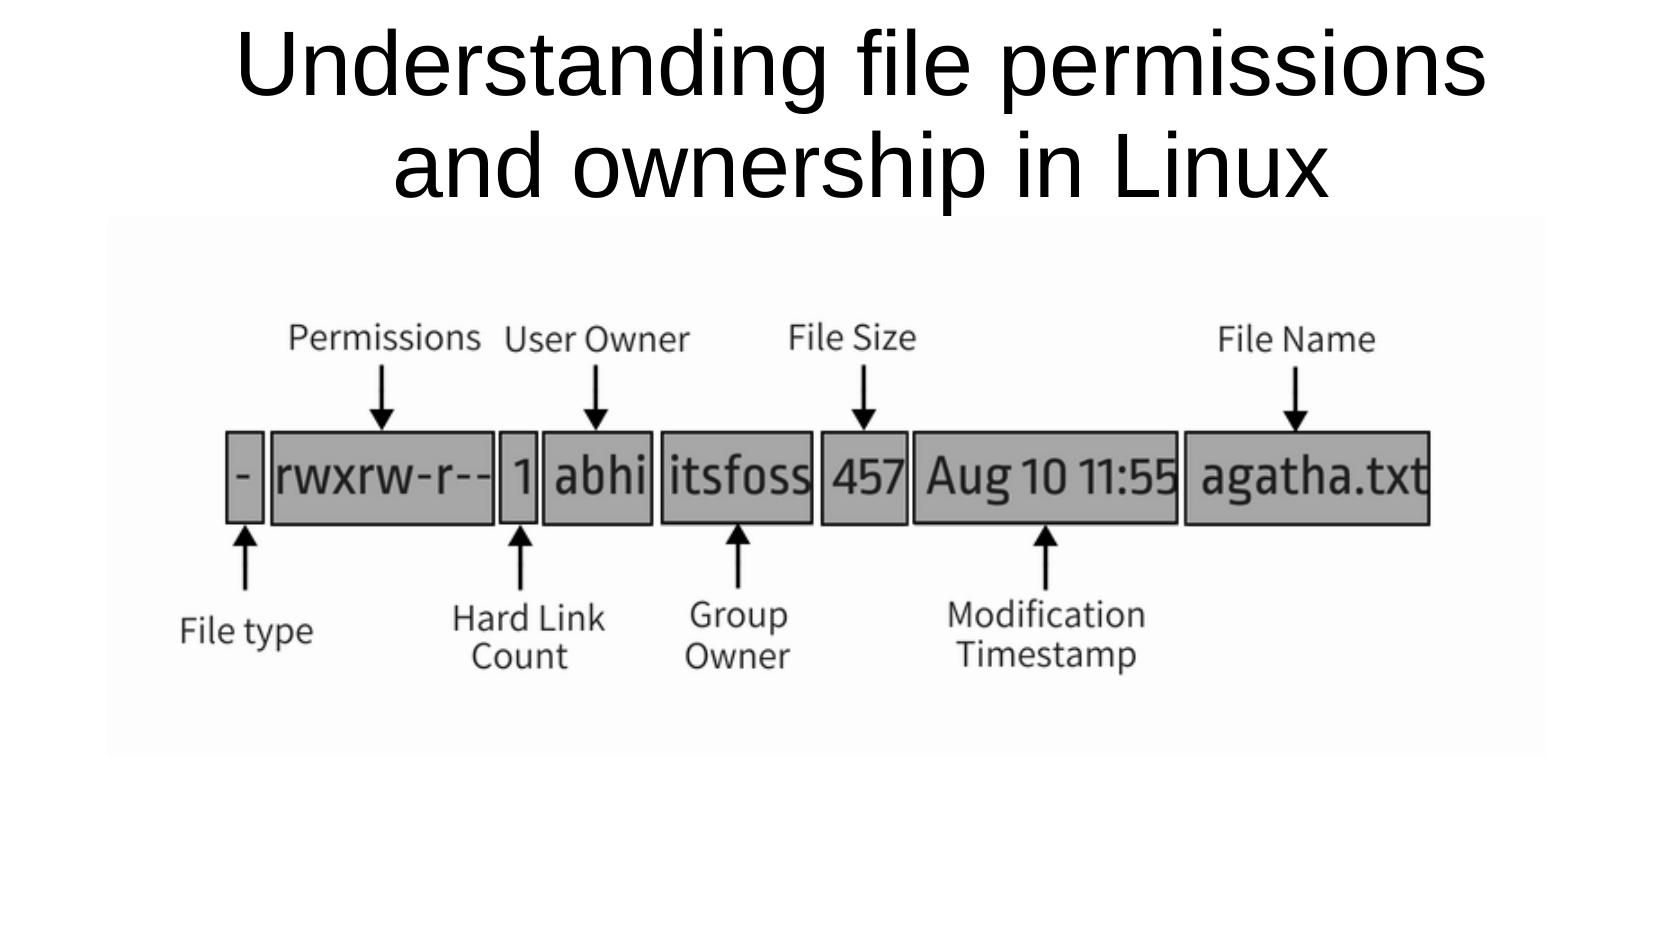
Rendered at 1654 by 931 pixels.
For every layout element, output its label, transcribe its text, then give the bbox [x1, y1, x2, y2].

title Understanding file permissions and ownership in Linux [82, 12, 1571, 218]
picture [107, 217, 1546, 758]
